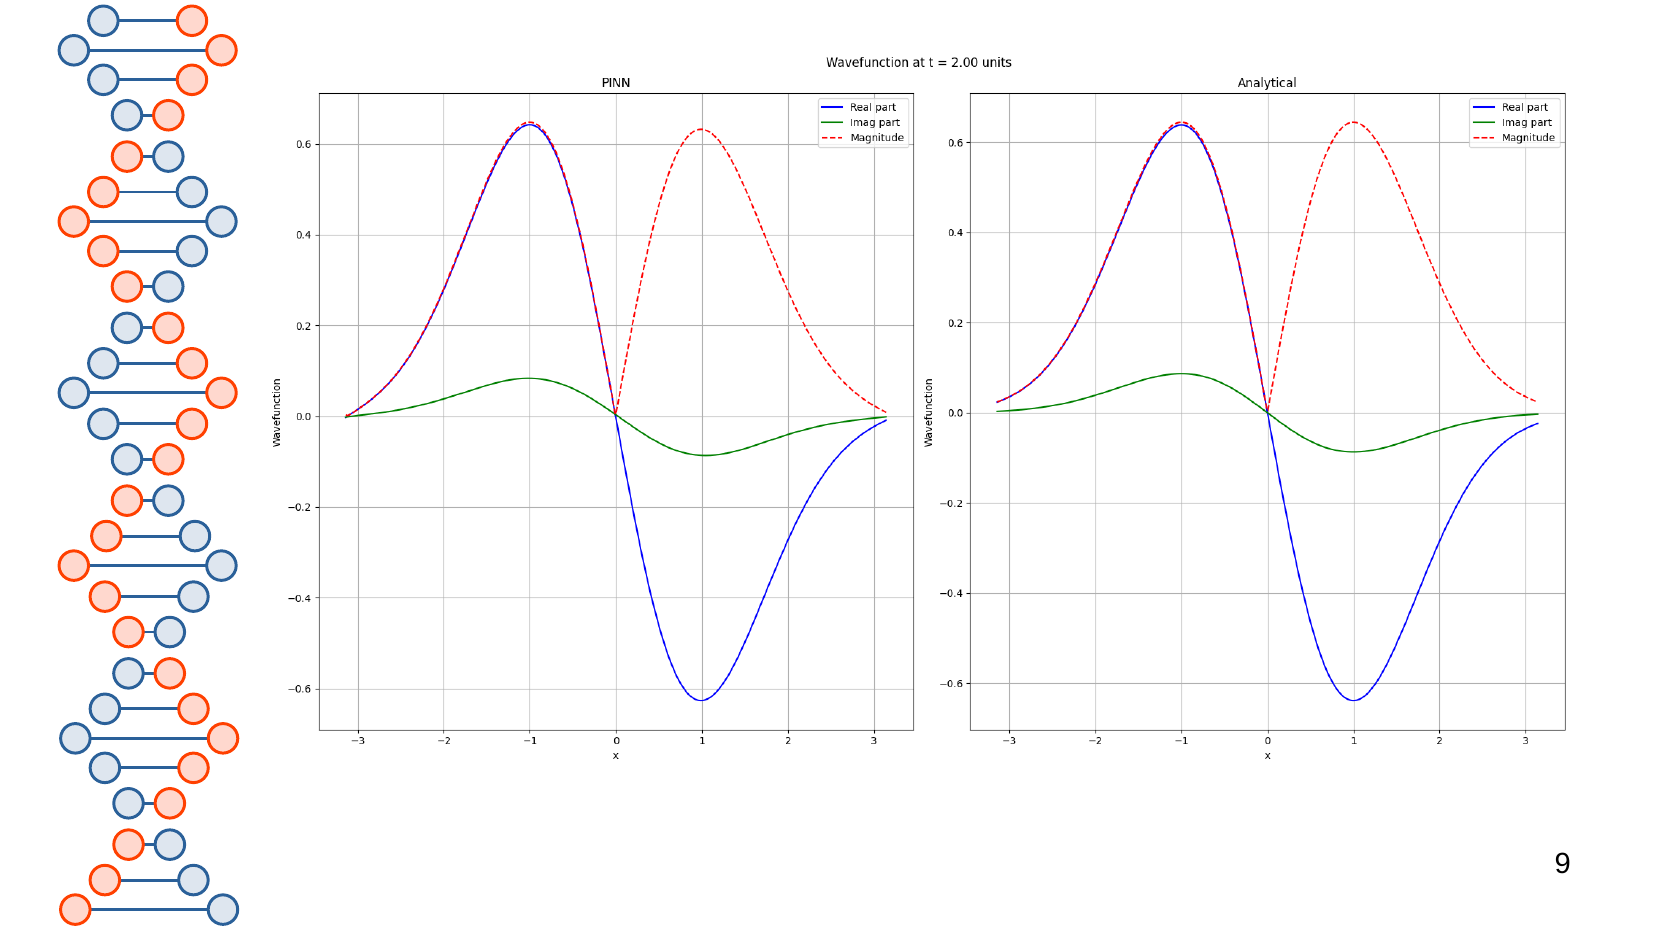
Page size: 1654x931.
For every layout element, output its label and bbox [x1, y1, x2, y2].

picture [265, 49, 1571, 768]
